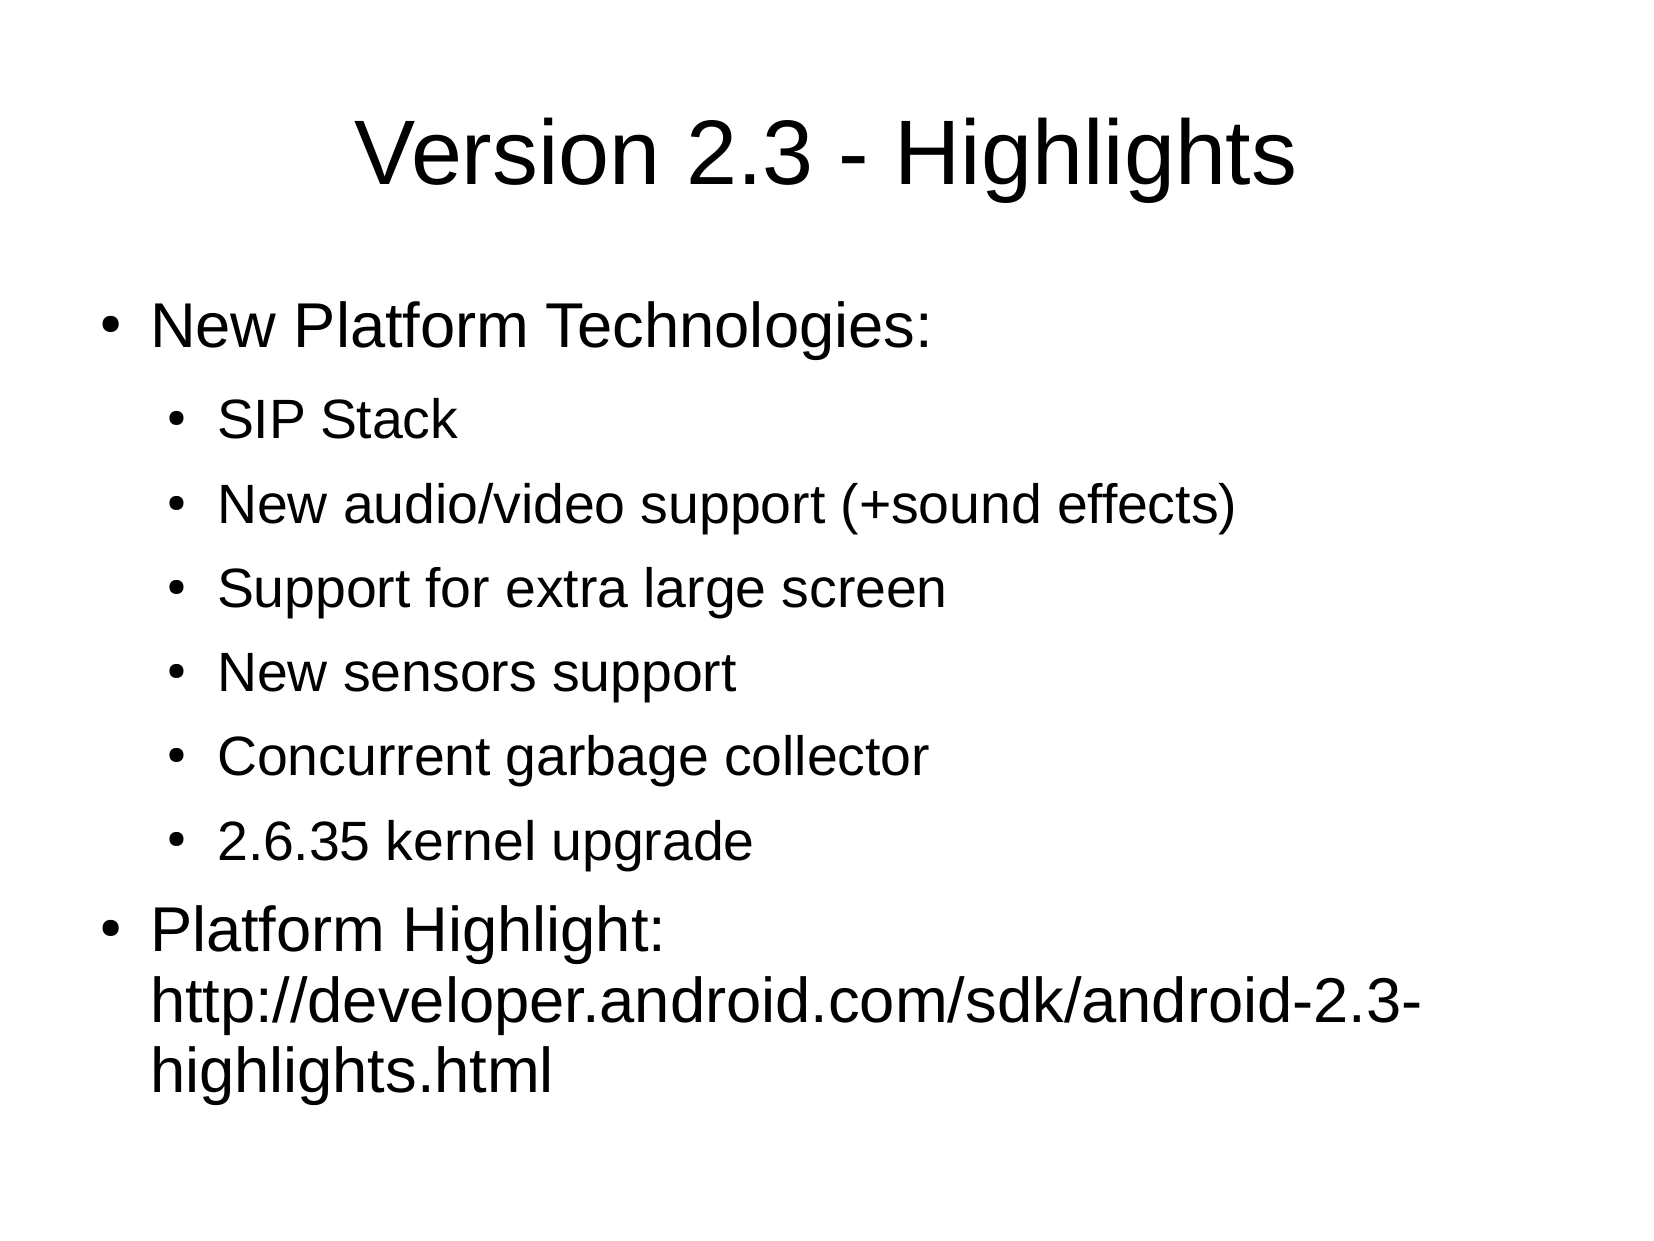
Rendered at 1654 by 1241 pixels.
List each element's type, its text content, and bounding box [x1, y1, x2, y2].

list New Platform Technologies: SIP Stack New audio/video support (+sound effects) Support for extra large screen New sensors support Concurrent garbage collector 2.6.35 kernel upgrade Platform Highlight: http://developer.android.com/sdk/android-2.3-highlights.html [82, 290, 1571, 1109]
title Version 2.3 - Highlights [82, 49, 1571, 257]
